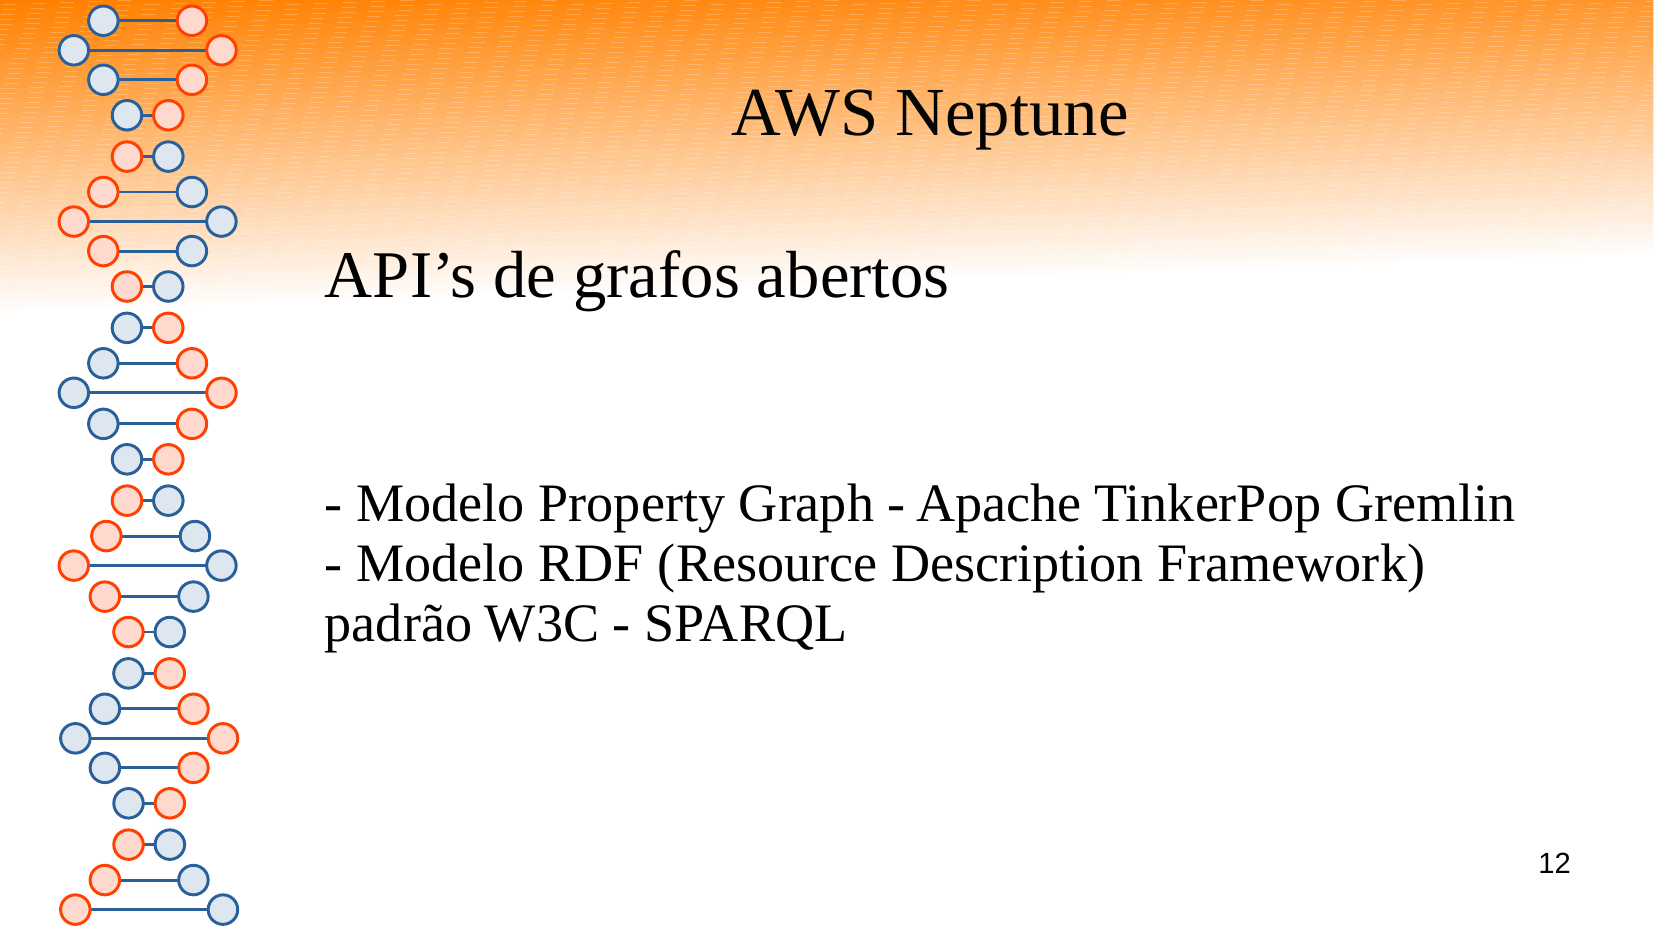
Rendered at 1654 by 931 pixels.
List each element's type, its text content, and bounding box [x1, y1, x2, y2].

subtitle API’s de grafos abertos [265, 224, 1595, 325]
title AWS Neptune [265, 35, 1595, 189]
text_box - Modelo Property Graph - Apache TinkerPop Gremlin - Modelo RDF (Resource Description Framework) padrão W3C - SPARQL [265, 446, 1536, 680]
